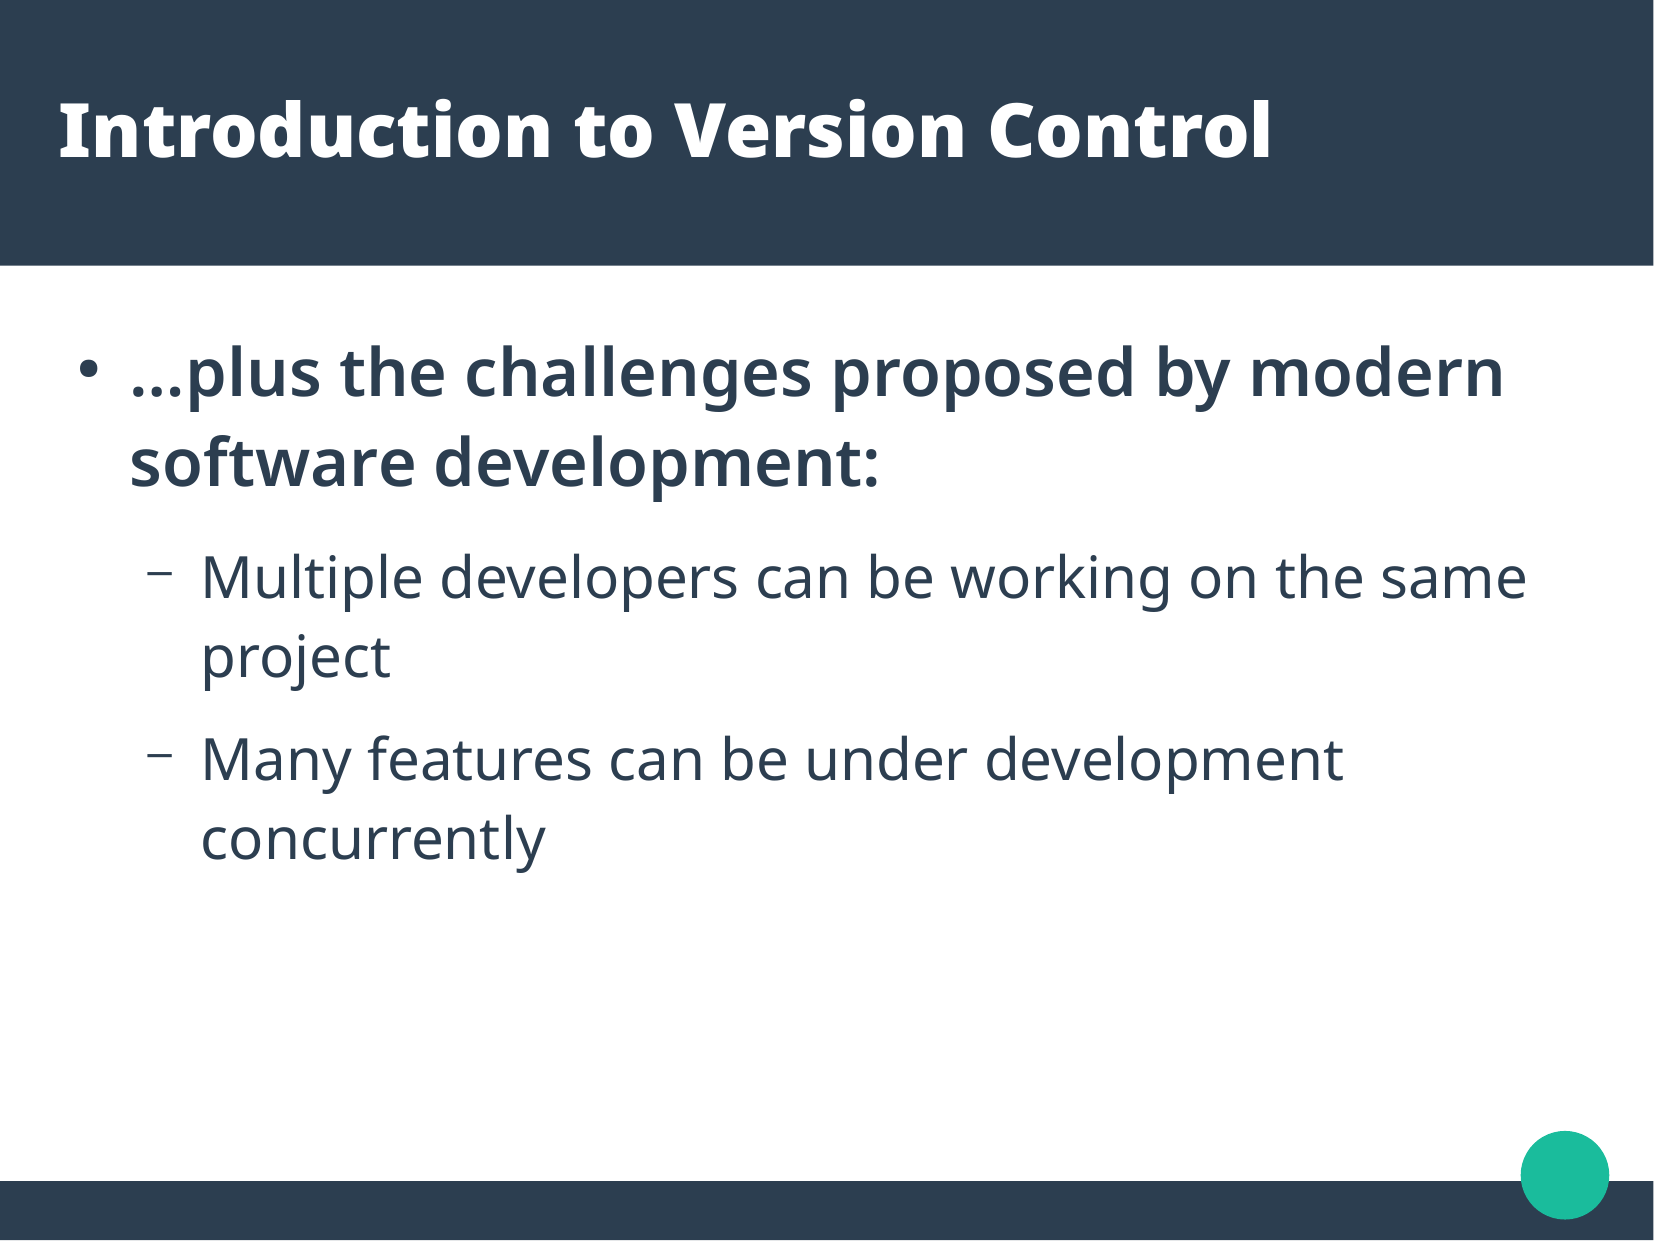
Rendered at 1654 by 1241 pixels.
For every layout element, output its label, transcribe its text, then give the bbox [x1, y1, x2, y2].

title Introduction to Version Control [59, 49, 1595, 207]
list …plus the challenges proposed by modern software development: Multiple developers can be working on the same project Many features can be under development concurrently [59, 324, 1595, 1152]
